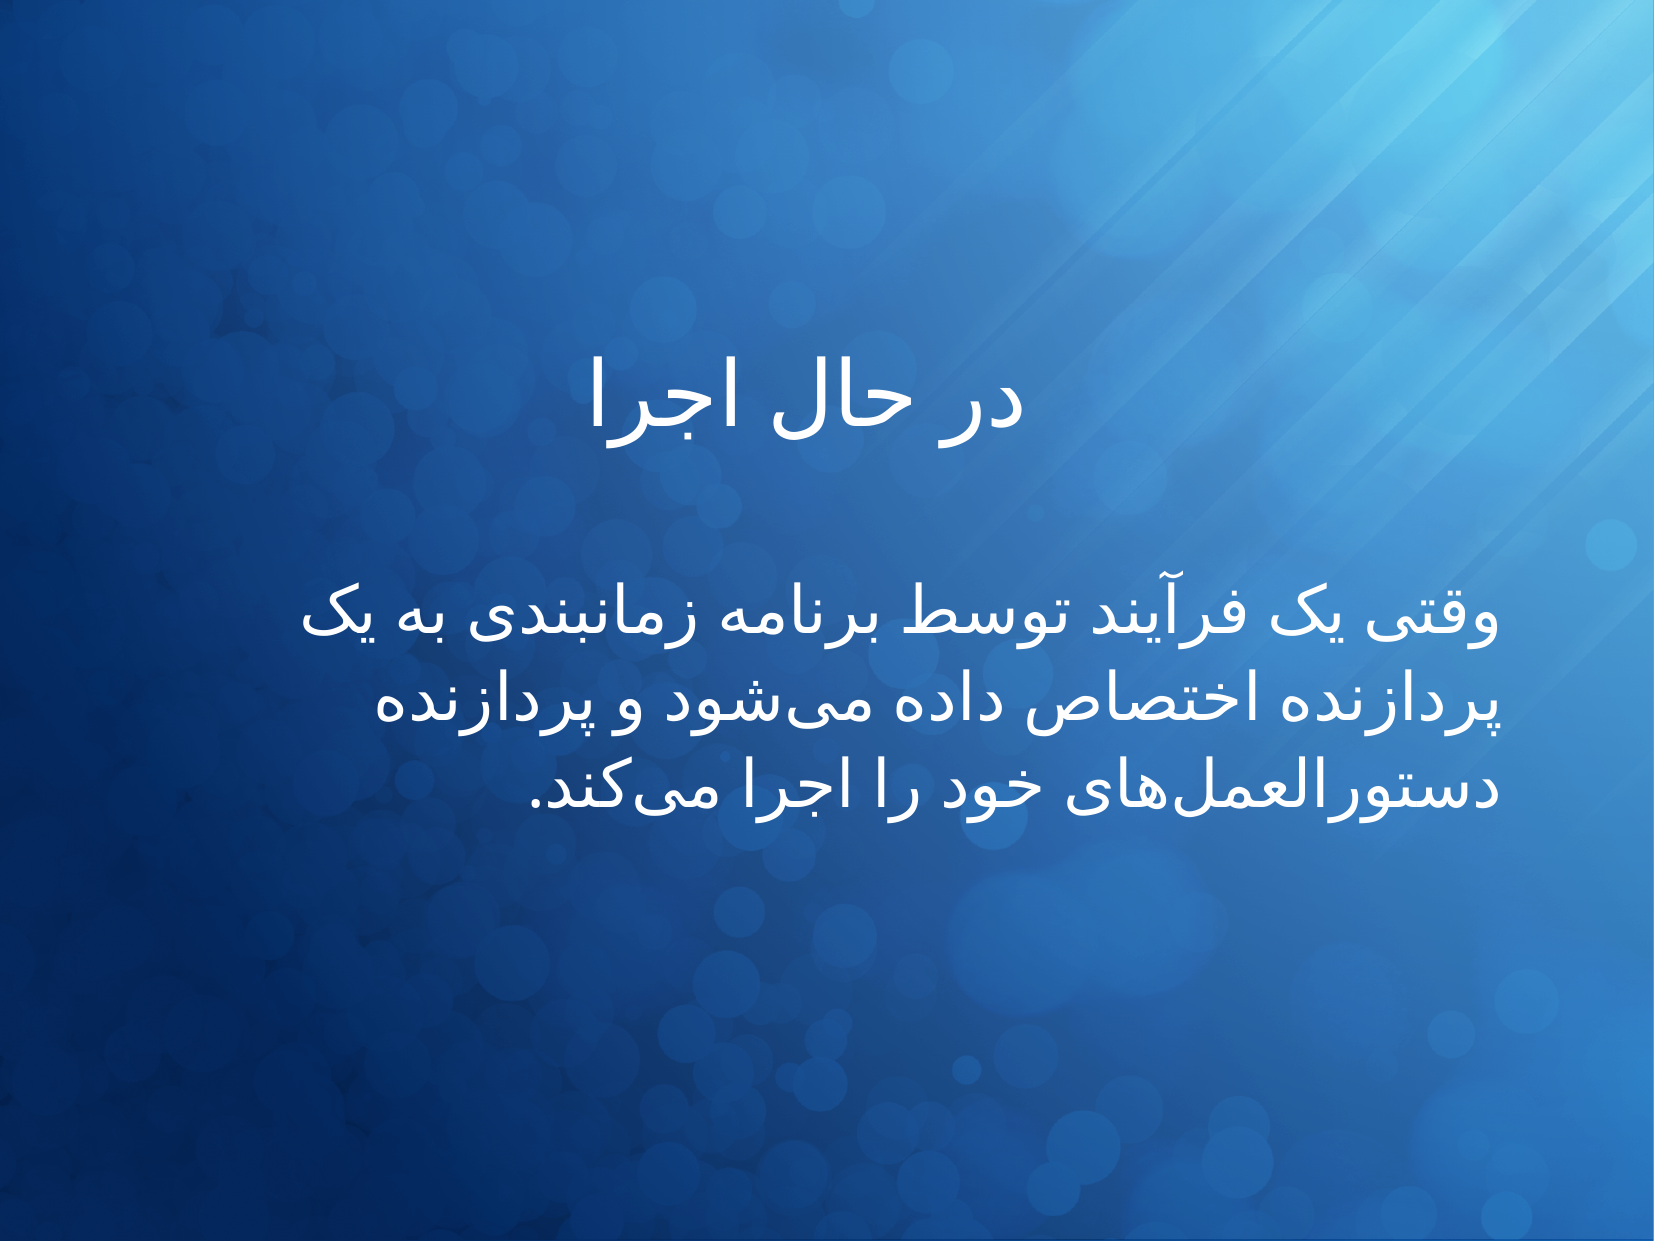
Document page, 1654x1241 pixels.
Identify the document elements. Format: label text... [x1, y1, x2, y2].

picture [0, 0, 1654, 1241]
list وقتی یک فرآیند توسط برنامه زمانبندی به یک پردازنده اختصاص داده می‌شود و پردازنده دستورالعمل‌های خود را اجرا می‌کند. [122, 573, 1576, 938]
title در حال اجرا [112, 319, 1501, 488]
